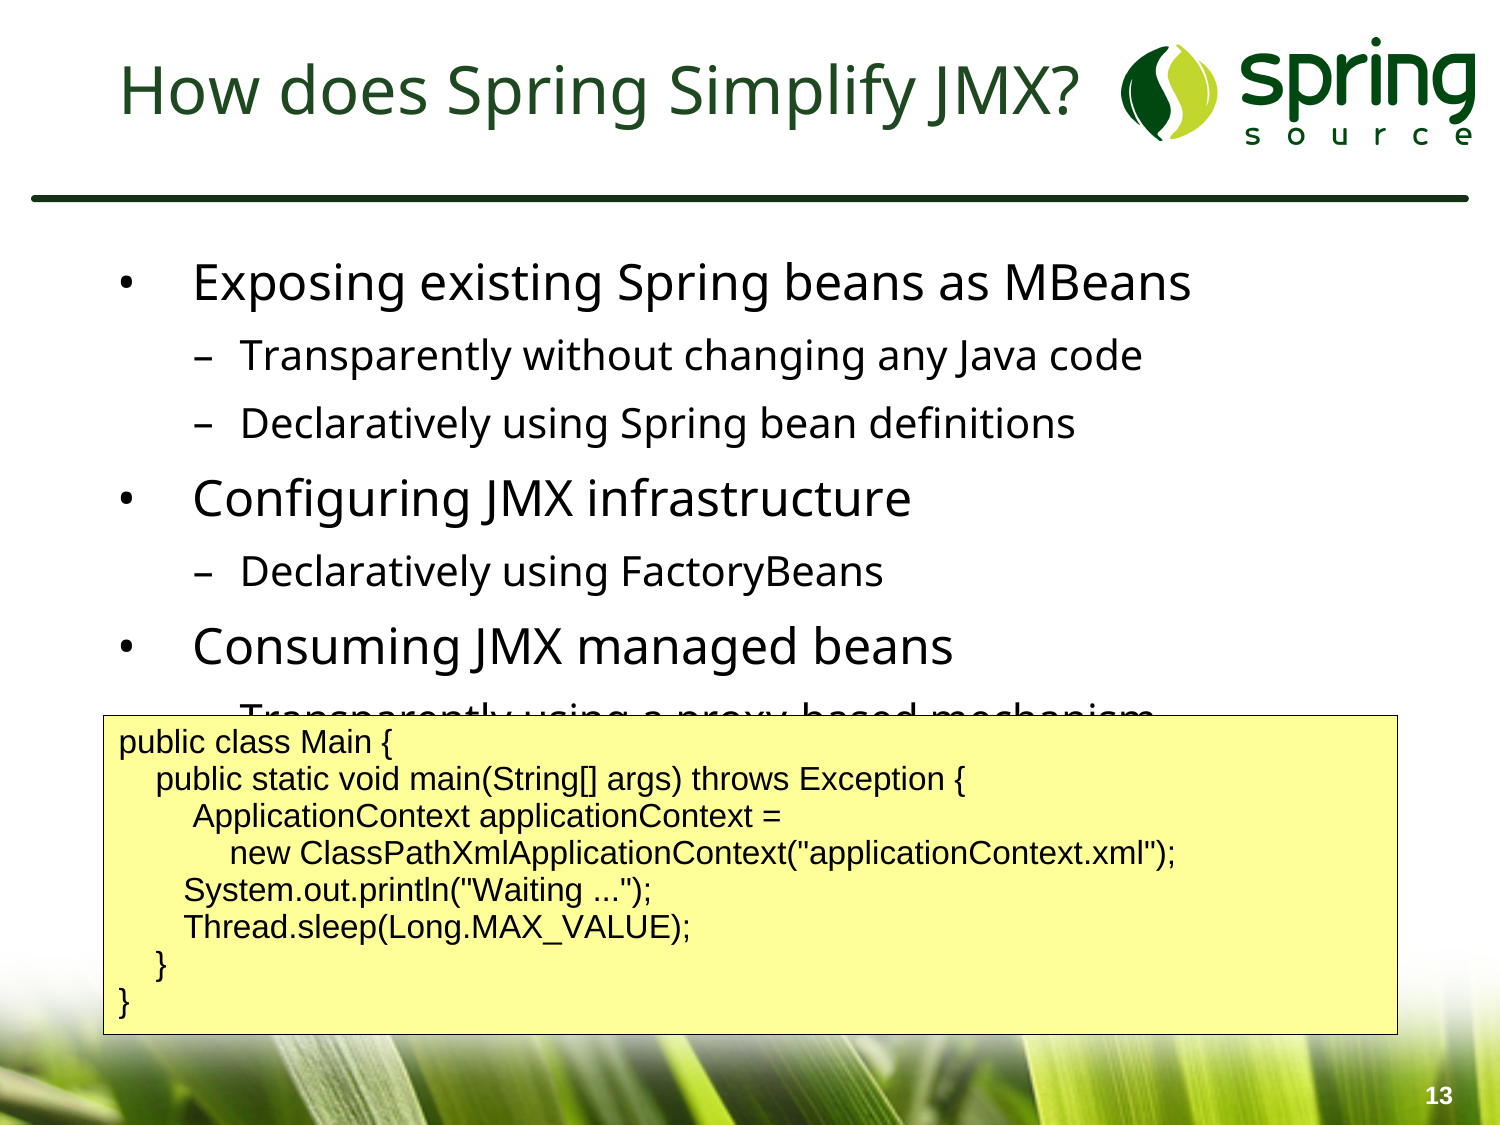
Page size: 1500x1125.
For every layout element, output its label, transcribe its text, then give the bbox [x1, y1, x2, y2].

picture [1136, 37, 1475, 145]
picture [0, 944, 1500, 1125]
title How does Spring Simplify JMX? [103, 0, 1136, 178]
list Exposing existing Spring beans as MBeans Transparently without changing any Java code Declaratively using Spring bean definitions Configuring JMX infrastructure Declaratively using FactoryBeans Consuming JMX managed beans Transparently using a proxy-based mechanism [103, 239, 1394, 715]
text_box public class Main { public static void main(String[] args) throws Exception { ApplicationContext applicationContext = new ClassPathXmlApplicationContext("applicationContext.xml"); System.out.println("Waiting ..."); Thread.sleep(Long.MAX_VALUE); } } [103, 715, 1192, 1029]
text_box [103, 715, 1398, 1035]
